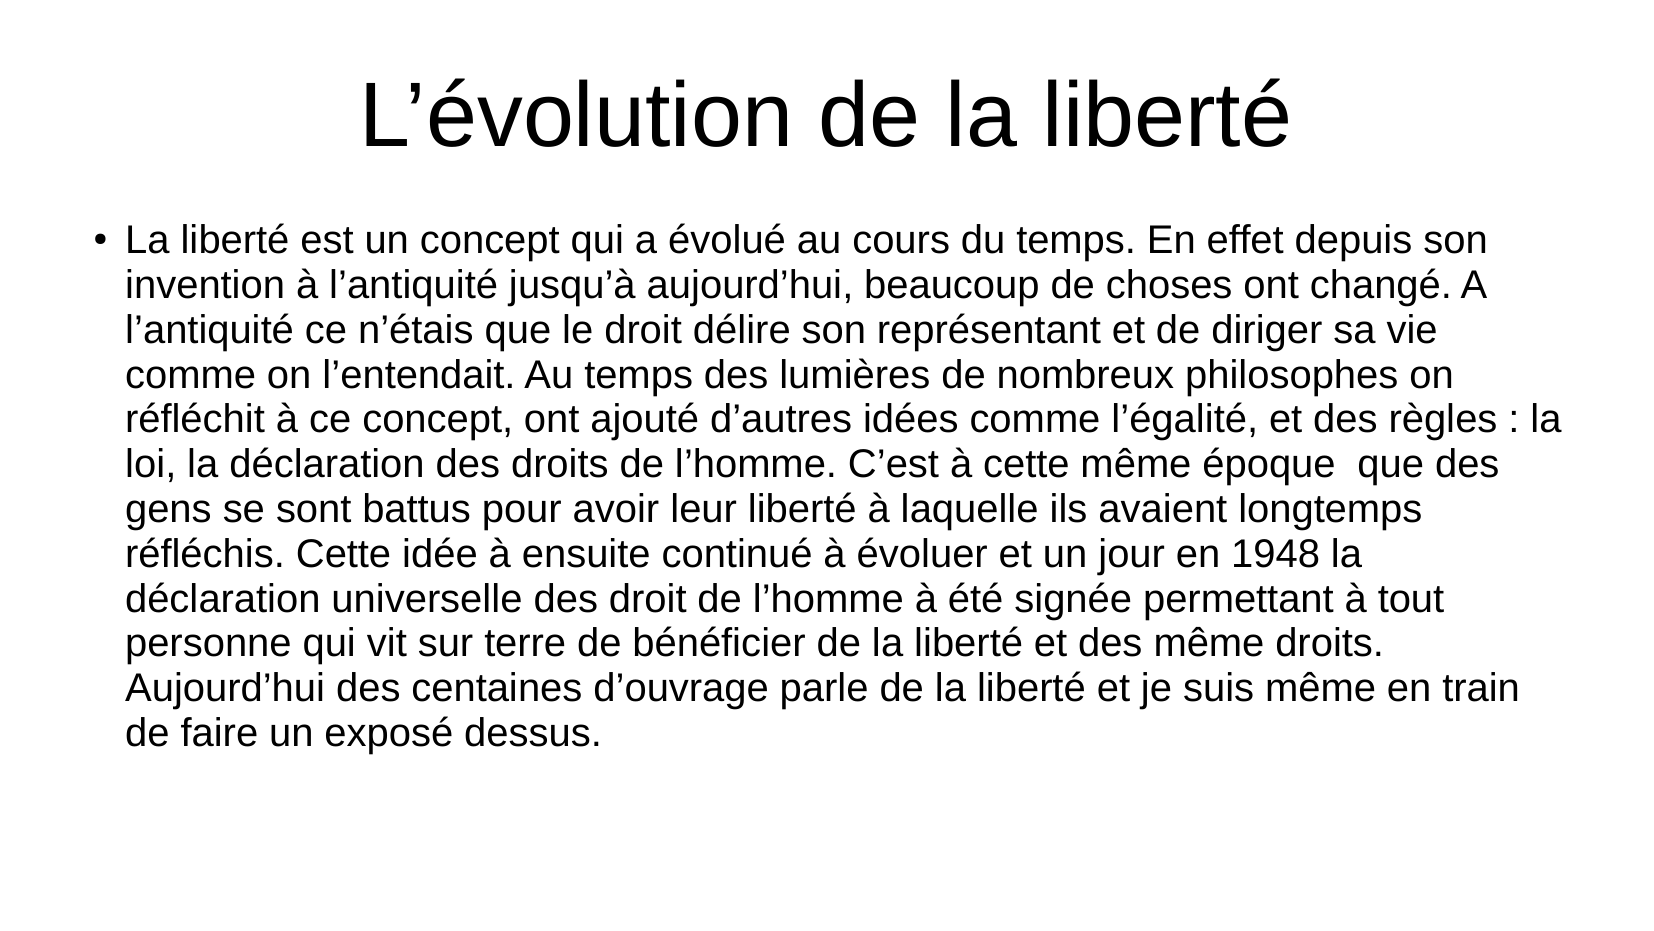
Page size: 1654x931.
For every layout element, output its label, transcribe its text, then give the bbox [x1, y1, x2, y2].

title L’évolution de la liberté [82, 37, 1571, 193]
list La liberté est un concept qui a évolué au cours du temps. En effet depuis son invention à l’antiquité jusqu’à aujourd’hui, beaucoup de choses ont changé. A l’antiquité ce n’étais que le droit délire son représentant et de diriger sa vie comme on l’entendait. Au temps des lumières de nombreux philosophes on réfléchit à ce concept, ont ajouté d’autres idées comme l’égalité, et des règles : la loi, la déclaration des droits de l’homme. C’est à cette même époque que des gens se sont battus pour avoir leur liberté à laquelle ils avaient longtemps réfléchis. Cette idée à ensuite continué à évoluer et un jour en 1948 la déclaration universelle des droit de l’homme à été signée permettant à tout personne qui vit sur terre de bénéficier de la liberté et des même droits. Aujourd’hui des centaines d’ouvrage parle de la liberté et je suis même en train de faire un exposé dessus. [82, 217, 1571, 758]
